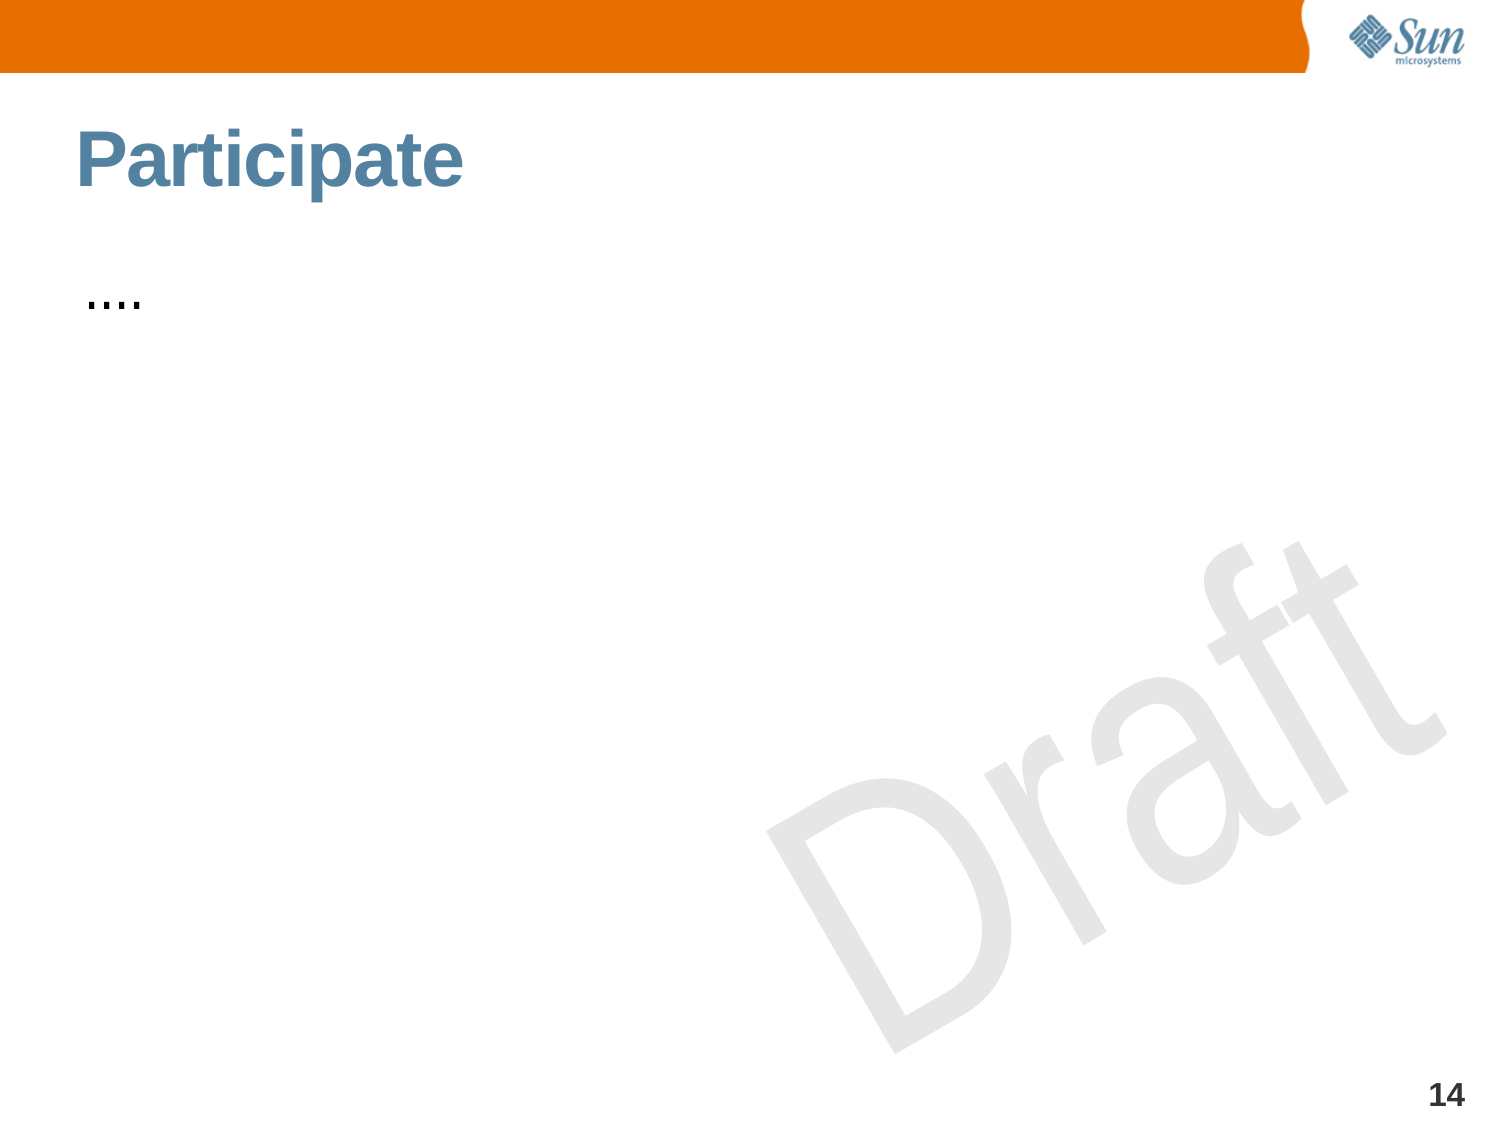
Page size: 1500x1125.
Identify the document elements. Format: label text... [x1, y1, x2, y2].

picture [0, 0, 1500, 73]
title Participate [75, 123, 1437, 227]
list .... [64, 257, 1402, 333]
